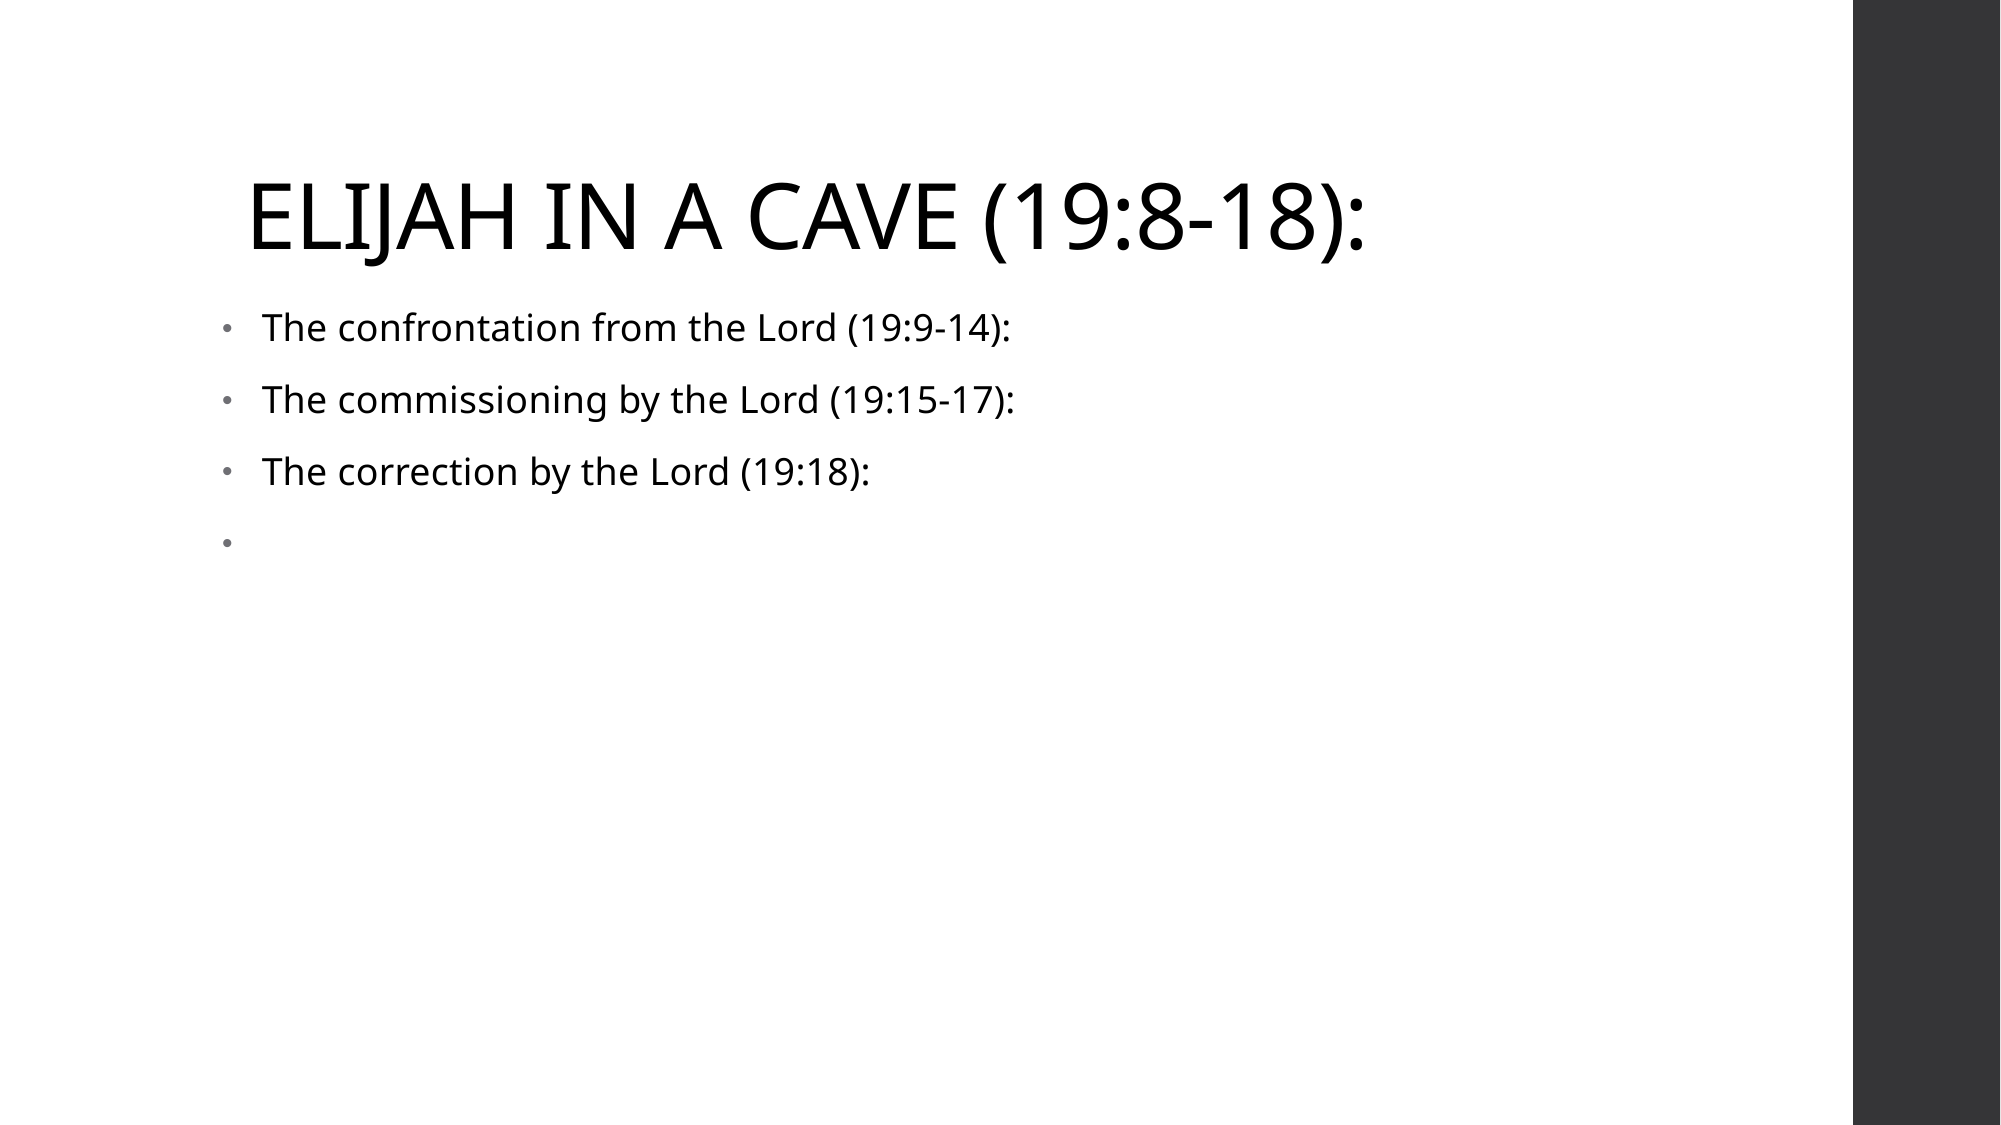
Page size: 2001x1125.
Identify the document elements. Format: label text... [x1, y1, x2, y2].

list The confrontation from the Lord (19:9-14): The commissioning by the Lord (19:15-17): The correction by the Lord (19:18): [206, 299, 1617, 1014]
title ELIJAH IN A CAVE (19:8-18): [206, 60, 1797, 278]
